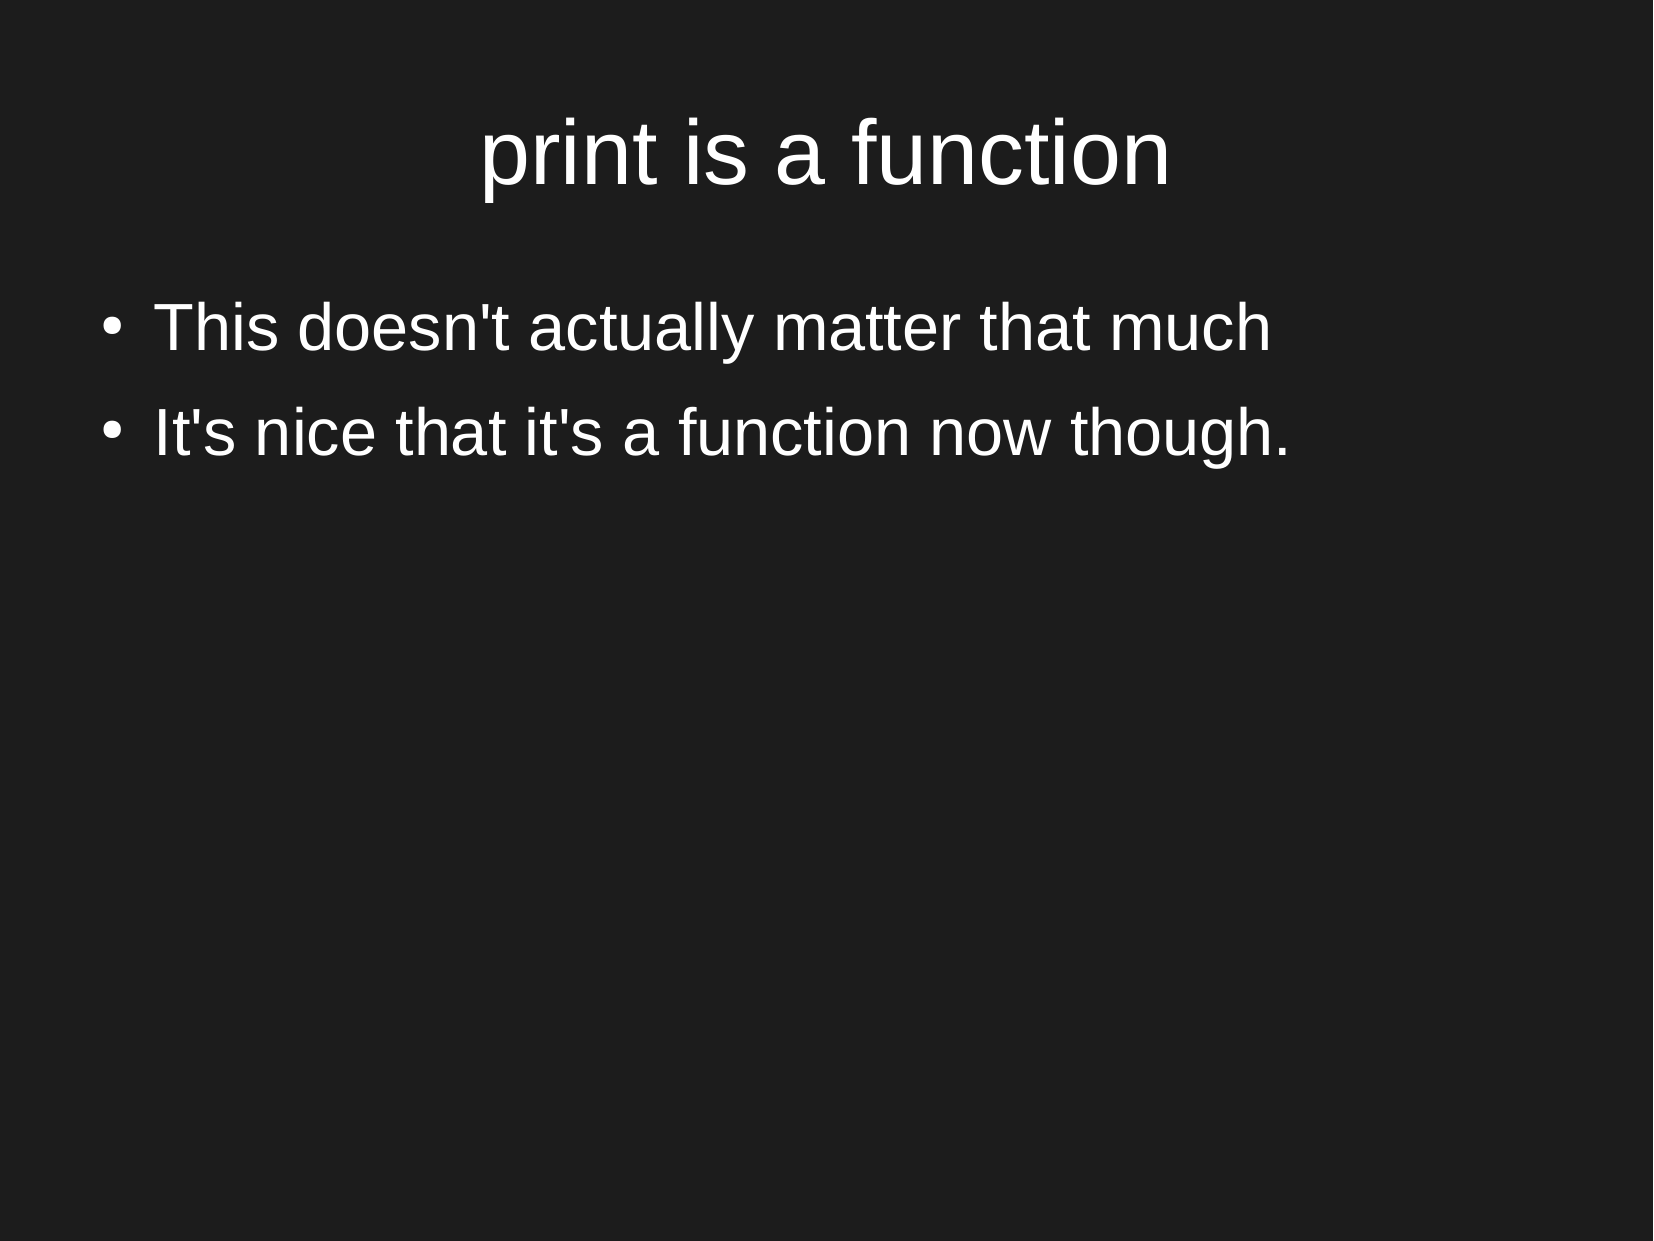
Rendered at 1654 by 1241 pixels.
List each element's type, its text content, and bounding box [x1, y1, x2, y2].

title print is a function [82, 49, 1571, 257]
list This doesn't actually matter that much It's nice that it's a function now though. [82, 290, 1571, 1010]
